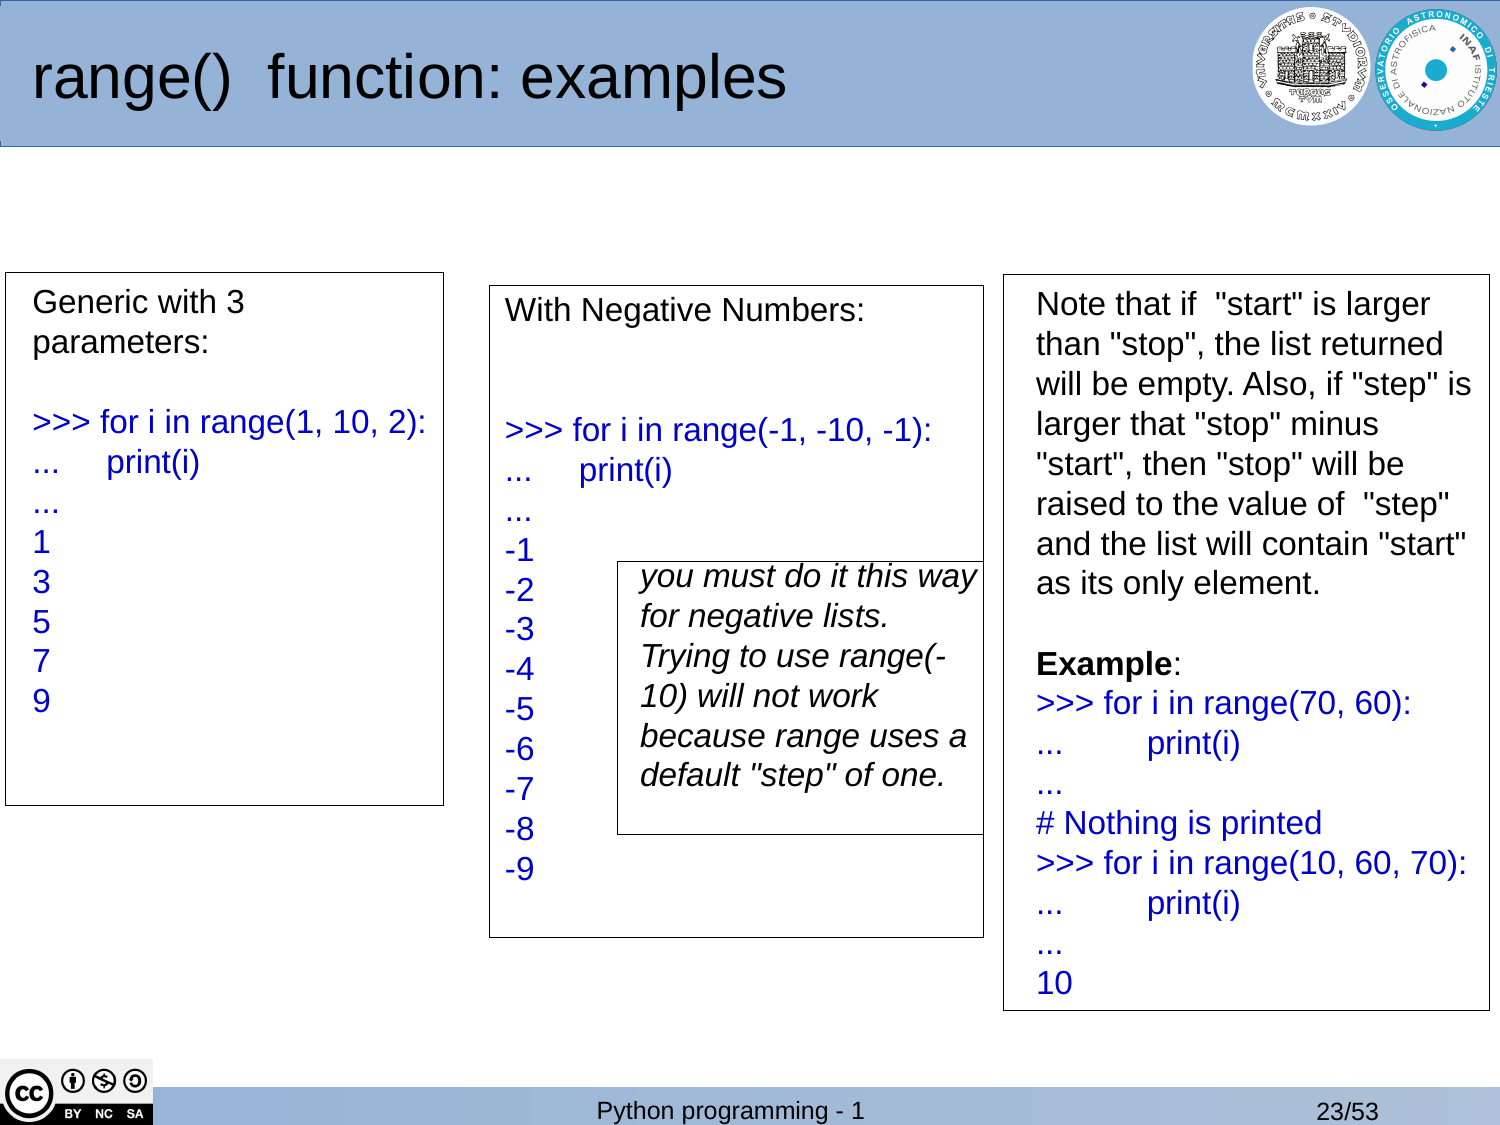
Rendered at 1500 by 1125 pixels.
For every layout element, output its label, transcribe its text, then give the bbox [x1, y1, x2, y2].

text_box range() function: examples [0, 5, 1253, 141]
picture [1253, 0, 1500, 156]
text_box [1003, 274, 1490, 1011]
text_box [489, 285, 984, 938]
list With Negative Numbers: >>> for i in range(-1, -10, -1): ... print(i) ... -1 -2 -3 -4 -5 -6 -7 -8 -9 [490, 280, 1003, 895]
text_box [5, 272, 444, 806]
list you must do it this way for negative lists. Trying to use range(-10) will not work because range uses a default "step" of one. [625, 546, 995, 867]
list Note that if "start" is larger than "stop", the list returned will be empty. Also, if "step" is larger that "stop" minus "start", then "stop" will be raised to the value of "step" and the list will contain "start" as its only element. Example: >>> for i in range(70, 60): ... print(i) ... # Nothing is printed >>> for i in range(10, 60, 70): ... print(i) ... 10 [1021, 274, 1500, 1062]
picture [0, 1059, 153, 1125]
